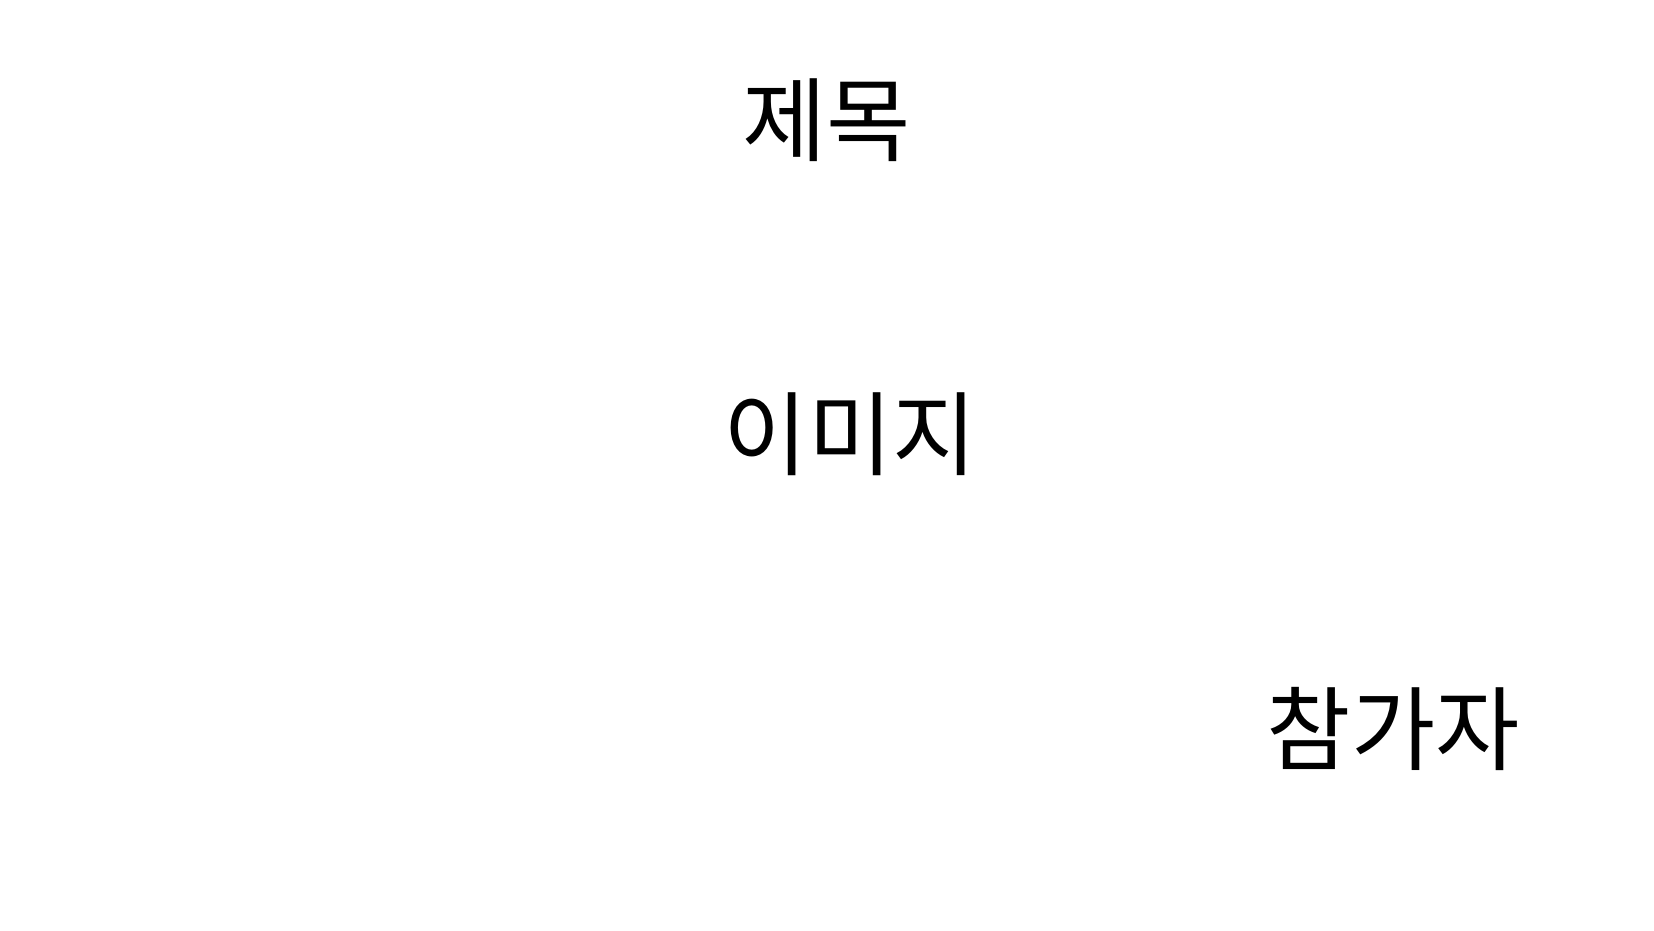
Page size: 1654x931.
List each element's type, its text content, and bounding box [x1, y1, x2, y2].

title 참가자 [1210, 620, 1577, 827]
title 제목 [82, 37, 1571, 193]
title 이미지 [667, 324, 1034, 532]
